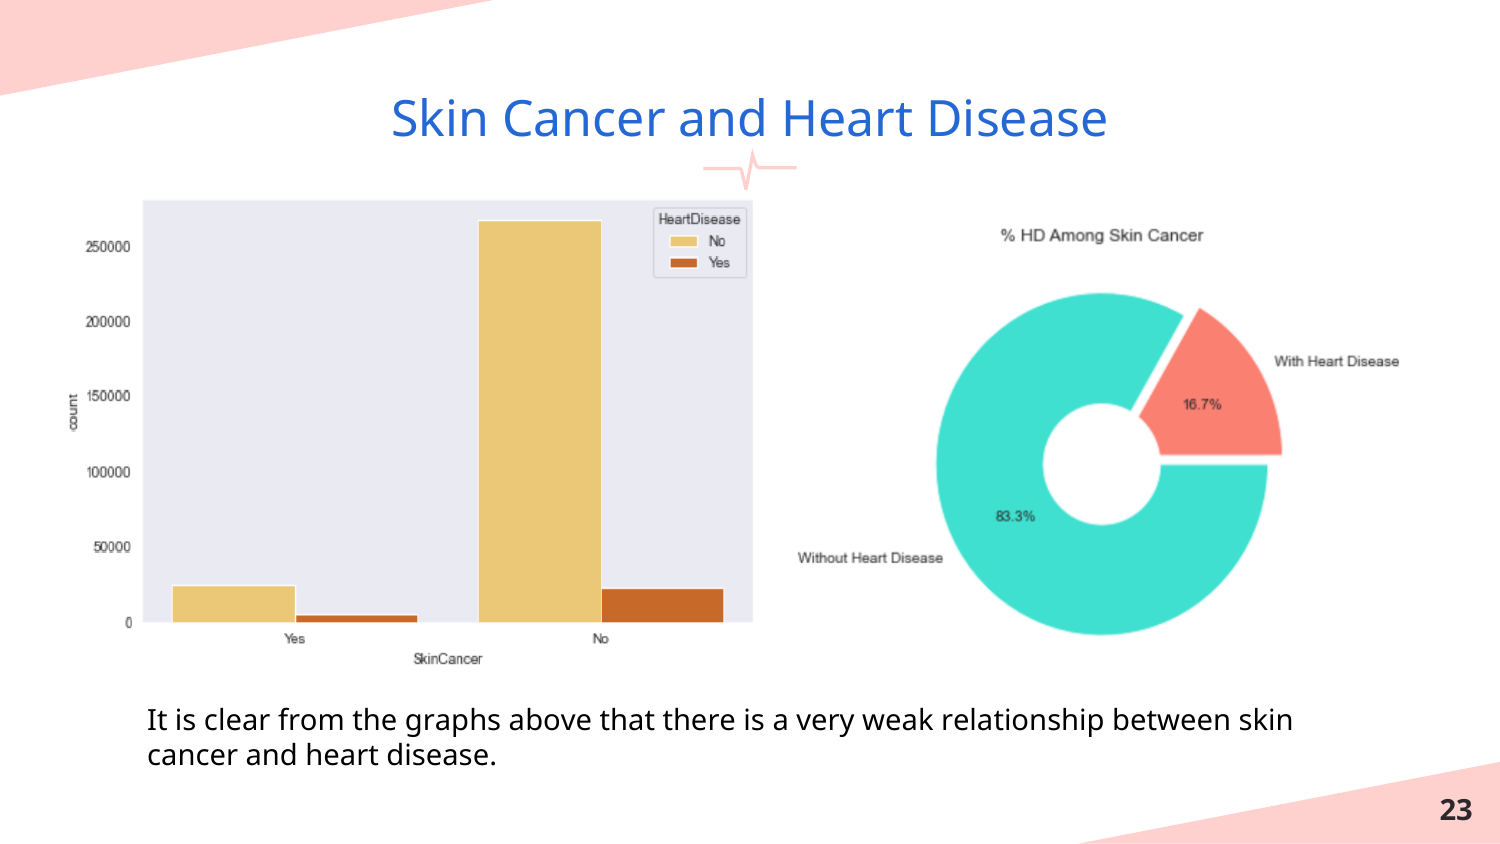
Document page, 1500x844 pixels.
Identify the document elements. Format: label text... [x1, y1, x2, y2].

picture [69, 190, 766, 673]
title Skin Cancer and Heart Disease [0, 71, 1500, 141]
text_box It is clear from the graphs above that there is a very weak relationship between skin cancer and heart disease. [131, 693, 1369, 780]
picture [795, 221, 1411, 647]
text_box 23 [1424, 783, 1489, 830]
